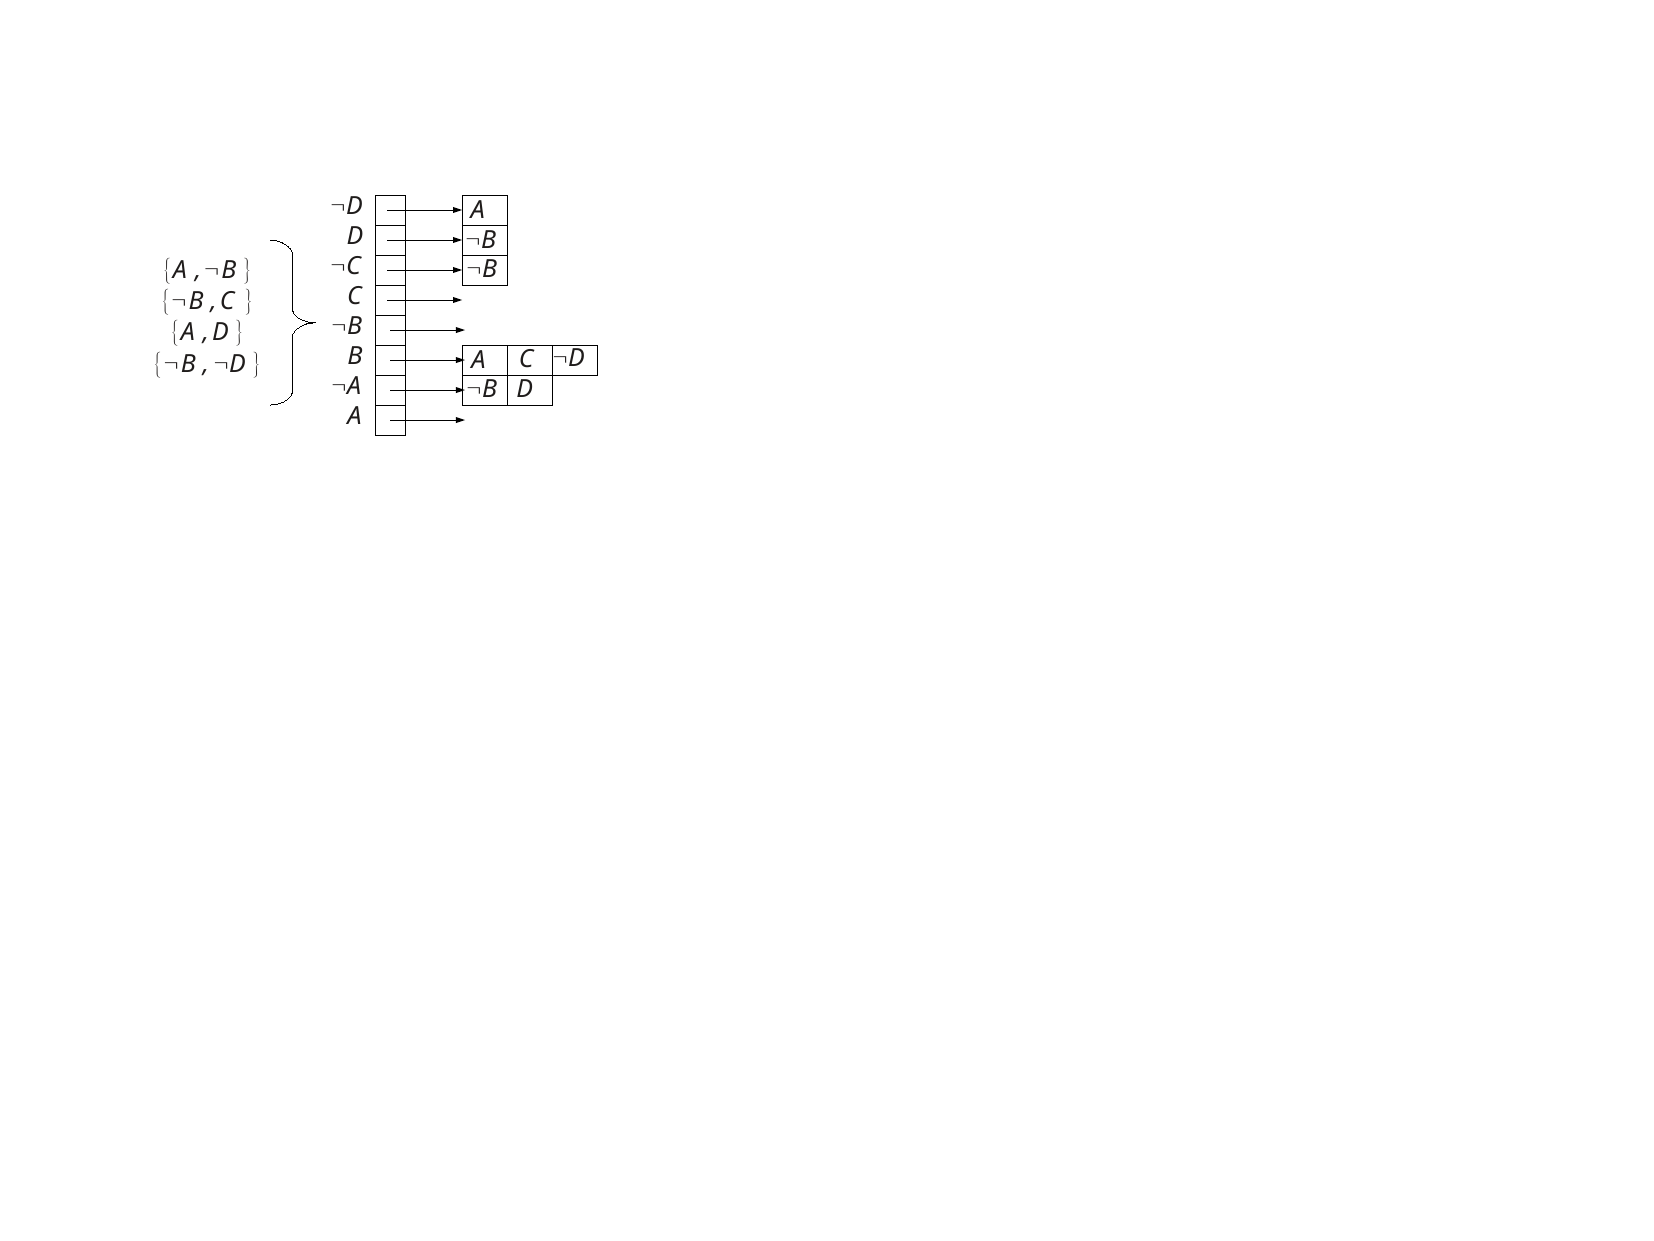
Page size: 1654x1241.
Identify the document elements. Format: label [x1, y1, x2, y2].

chart [460, 345, 508, 404]
chart [324, 191, 375, 431]
chart [459, 195, 508, 284]
chart [510, 343, 596, 404]
chart [147, 255, 269, 409]
